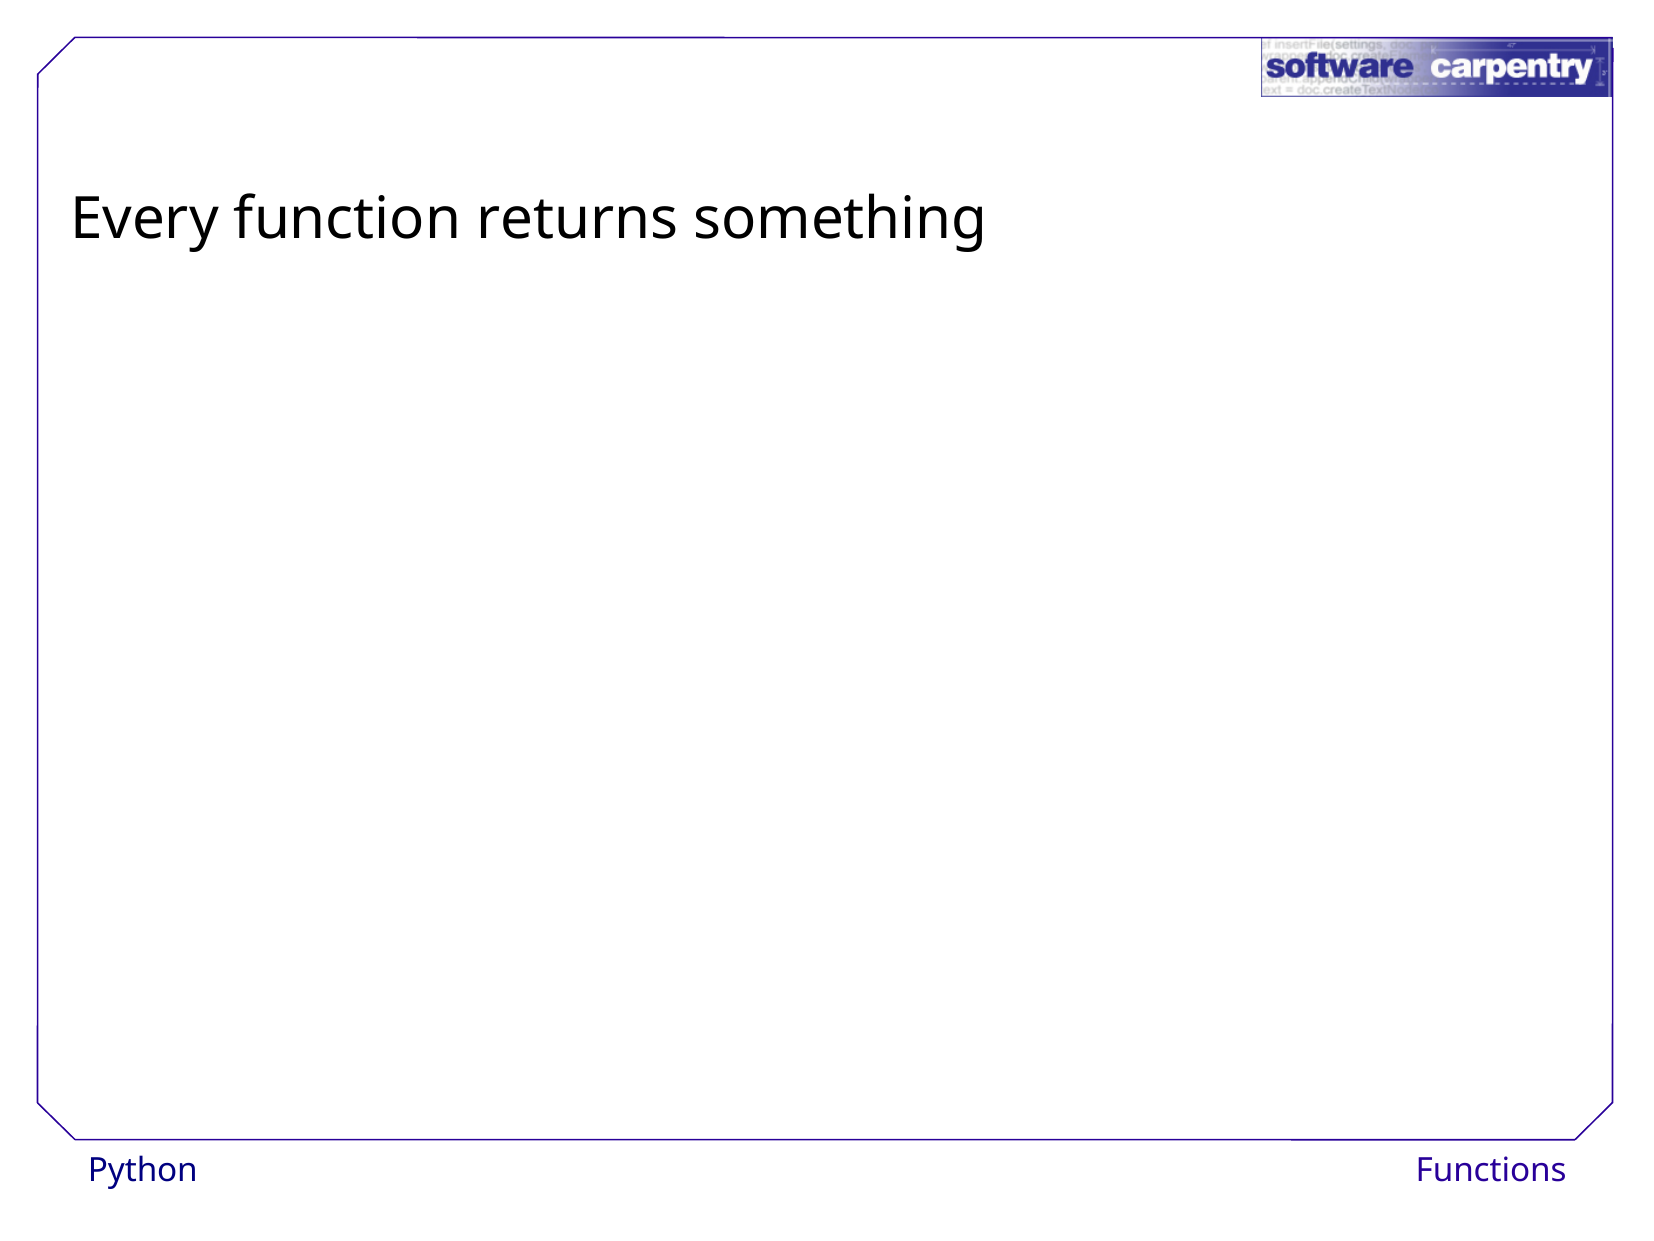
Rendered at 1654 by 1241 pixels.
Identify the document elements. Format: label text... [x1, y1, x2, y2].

text_box Every function returns something [55, 138, 1153, 259]
picture [1261, 39, 1613, 97]
